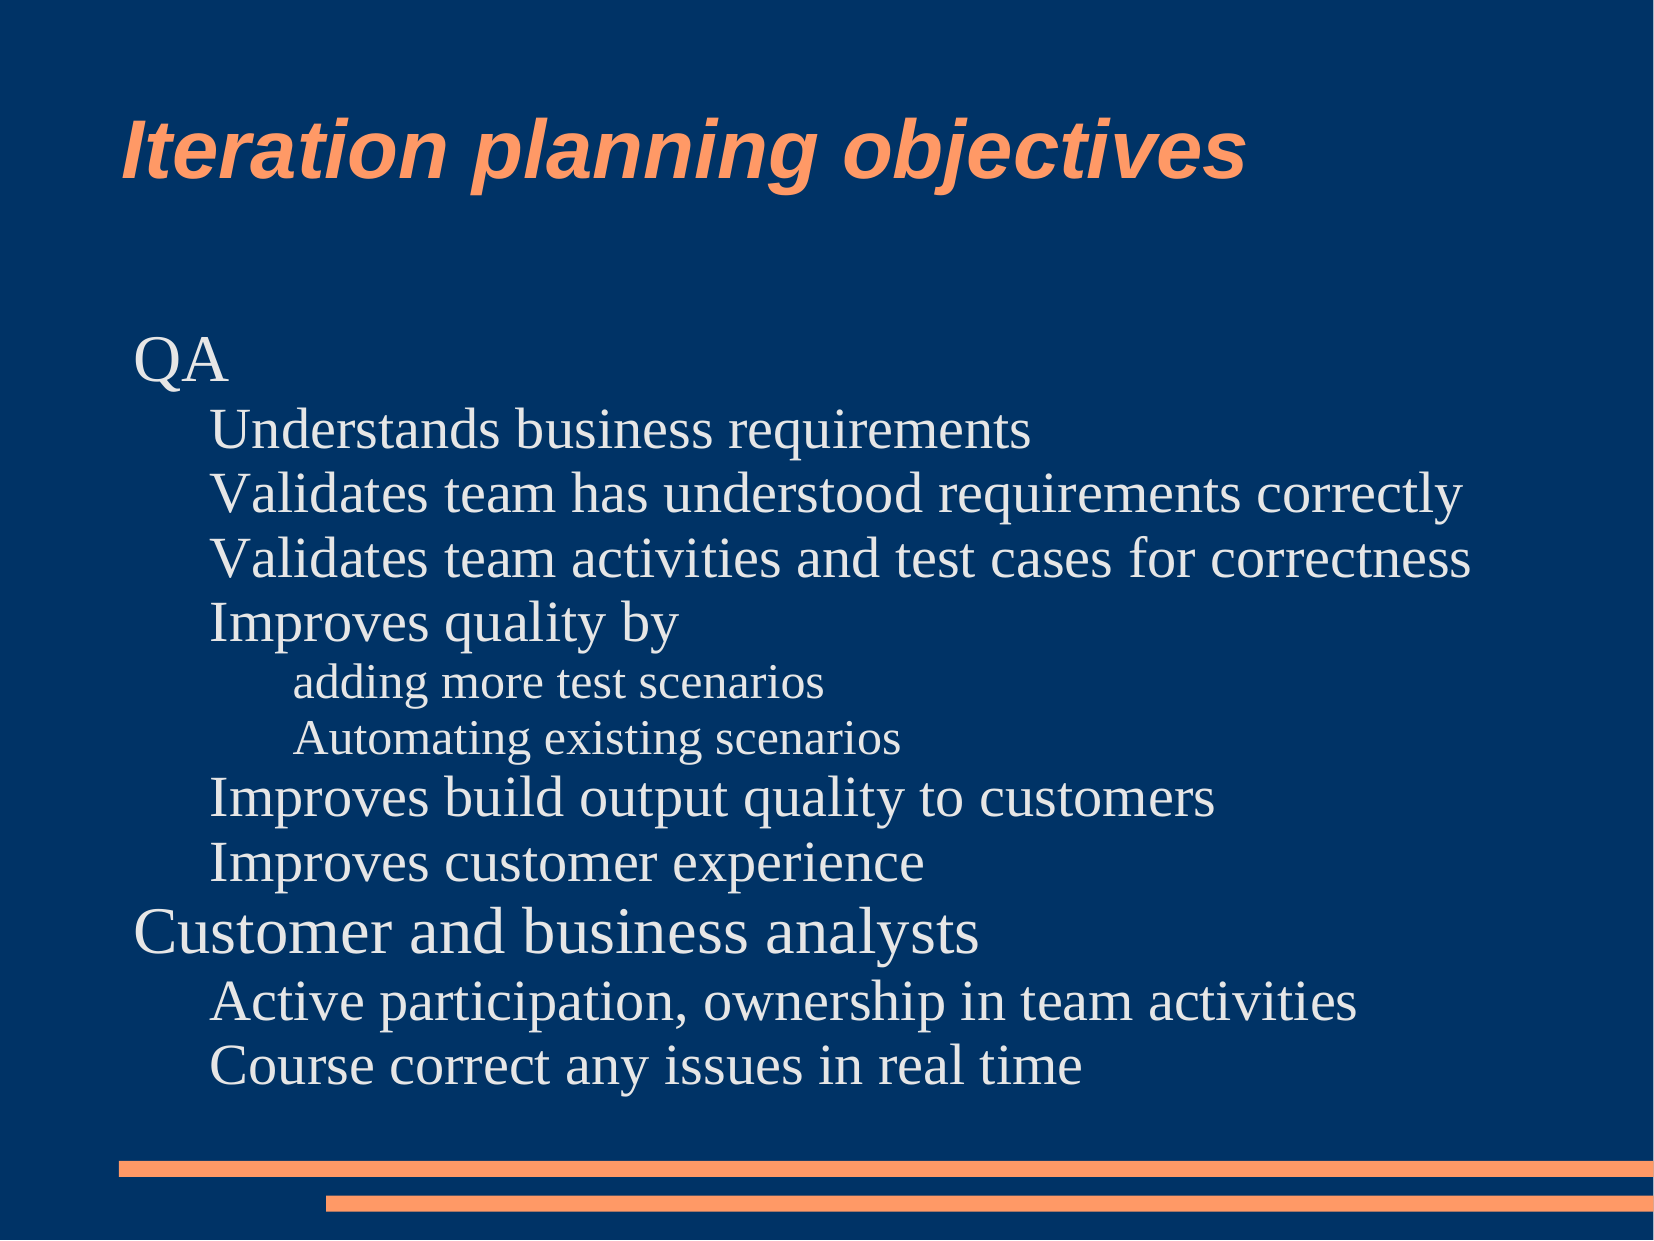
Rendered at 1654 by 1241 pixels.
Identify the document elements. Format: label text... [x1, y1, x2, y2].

list QA Understands business requirements Validates team has understood requirements correctly Validates team activities and test cases for correctness Improves quality by adding more test scenarios Automating existing scenarios Improves build output quality to customers Improves customer experience Customer and business analysts Active participation, ownership in team activities Course correct any issues in real time [122, 322, 1562, 1137]
title Iteration planning objectives [121, 46, 1534, 254]
